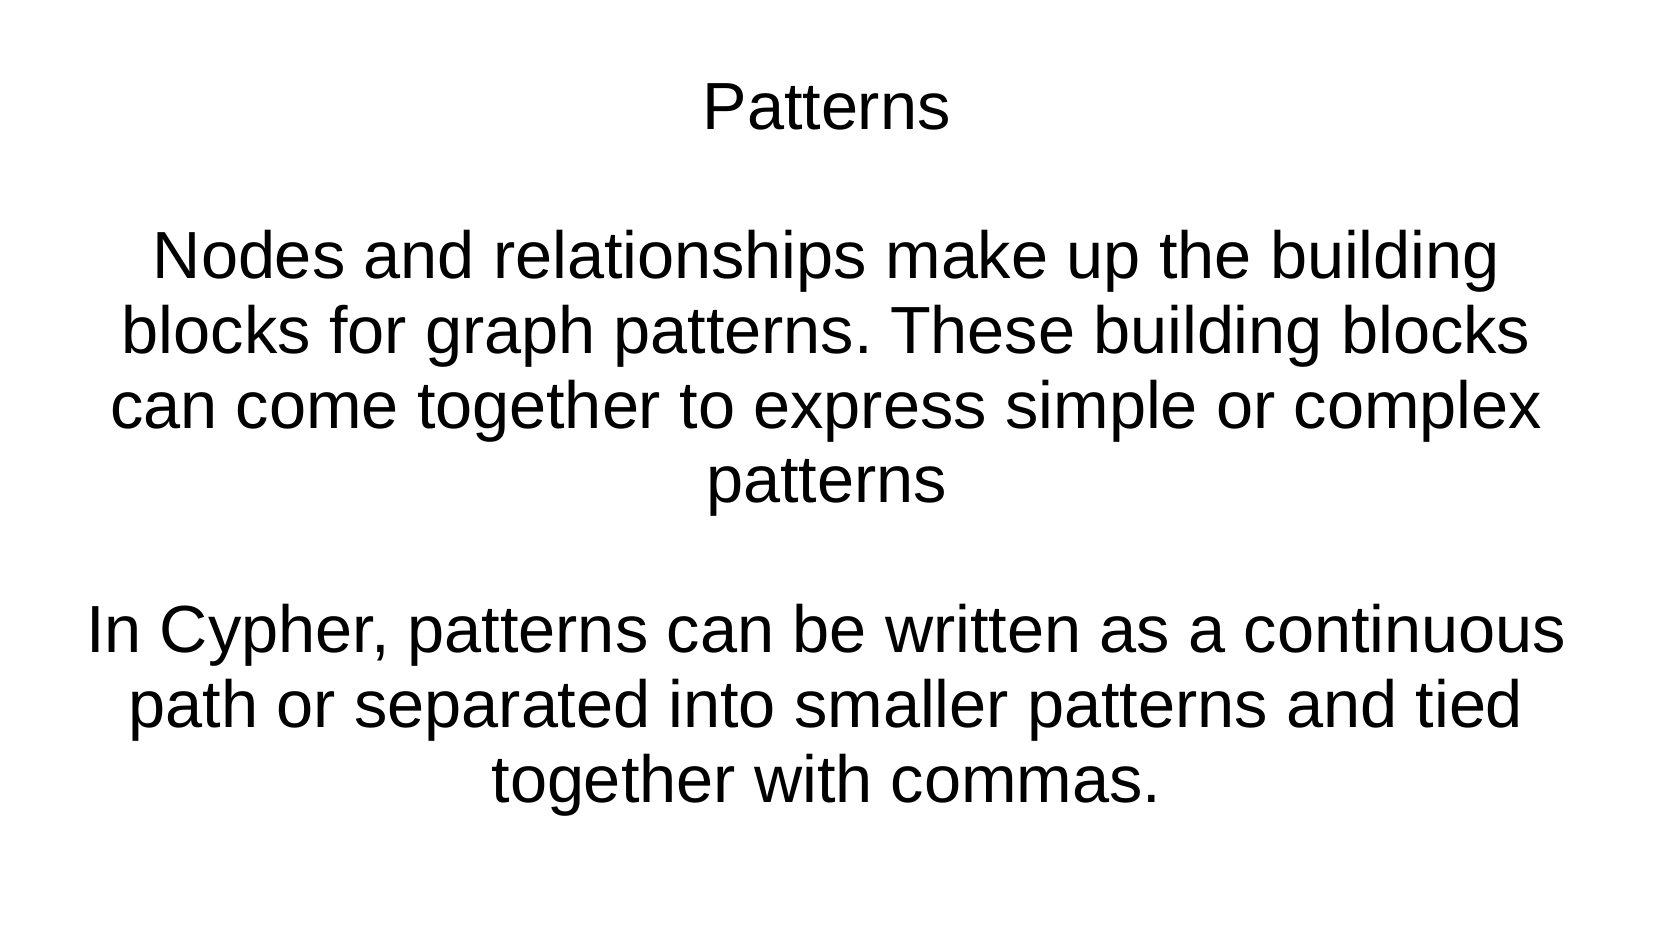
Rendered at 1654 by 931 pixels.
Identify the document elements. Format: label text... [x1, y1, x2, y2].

subtitle Patterns Nodes and relationships make up the building blocks for graph patterns. These building blocks can come together to express simple or complex patterns In Cypher, patterns can be written as a continuous path or separated into smaller patterns and tied together with commas. [82, 60, 1571, 826]
